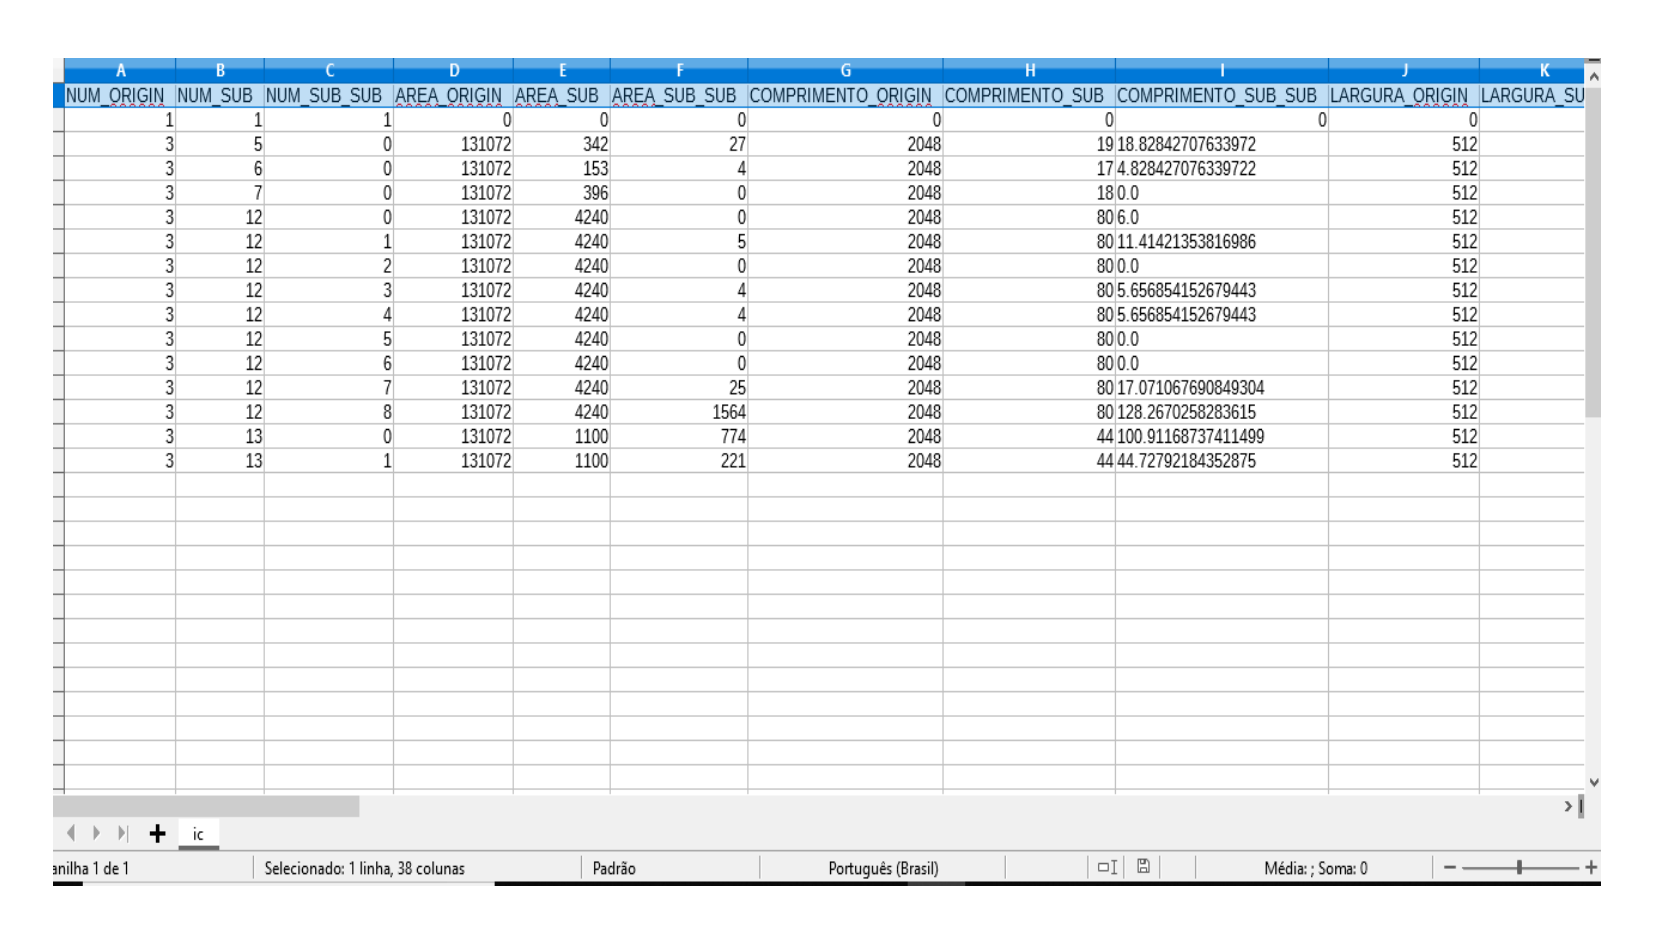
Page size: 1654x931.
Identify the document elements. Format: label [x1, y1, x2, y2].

picture [53, 58, 1601, 886]
